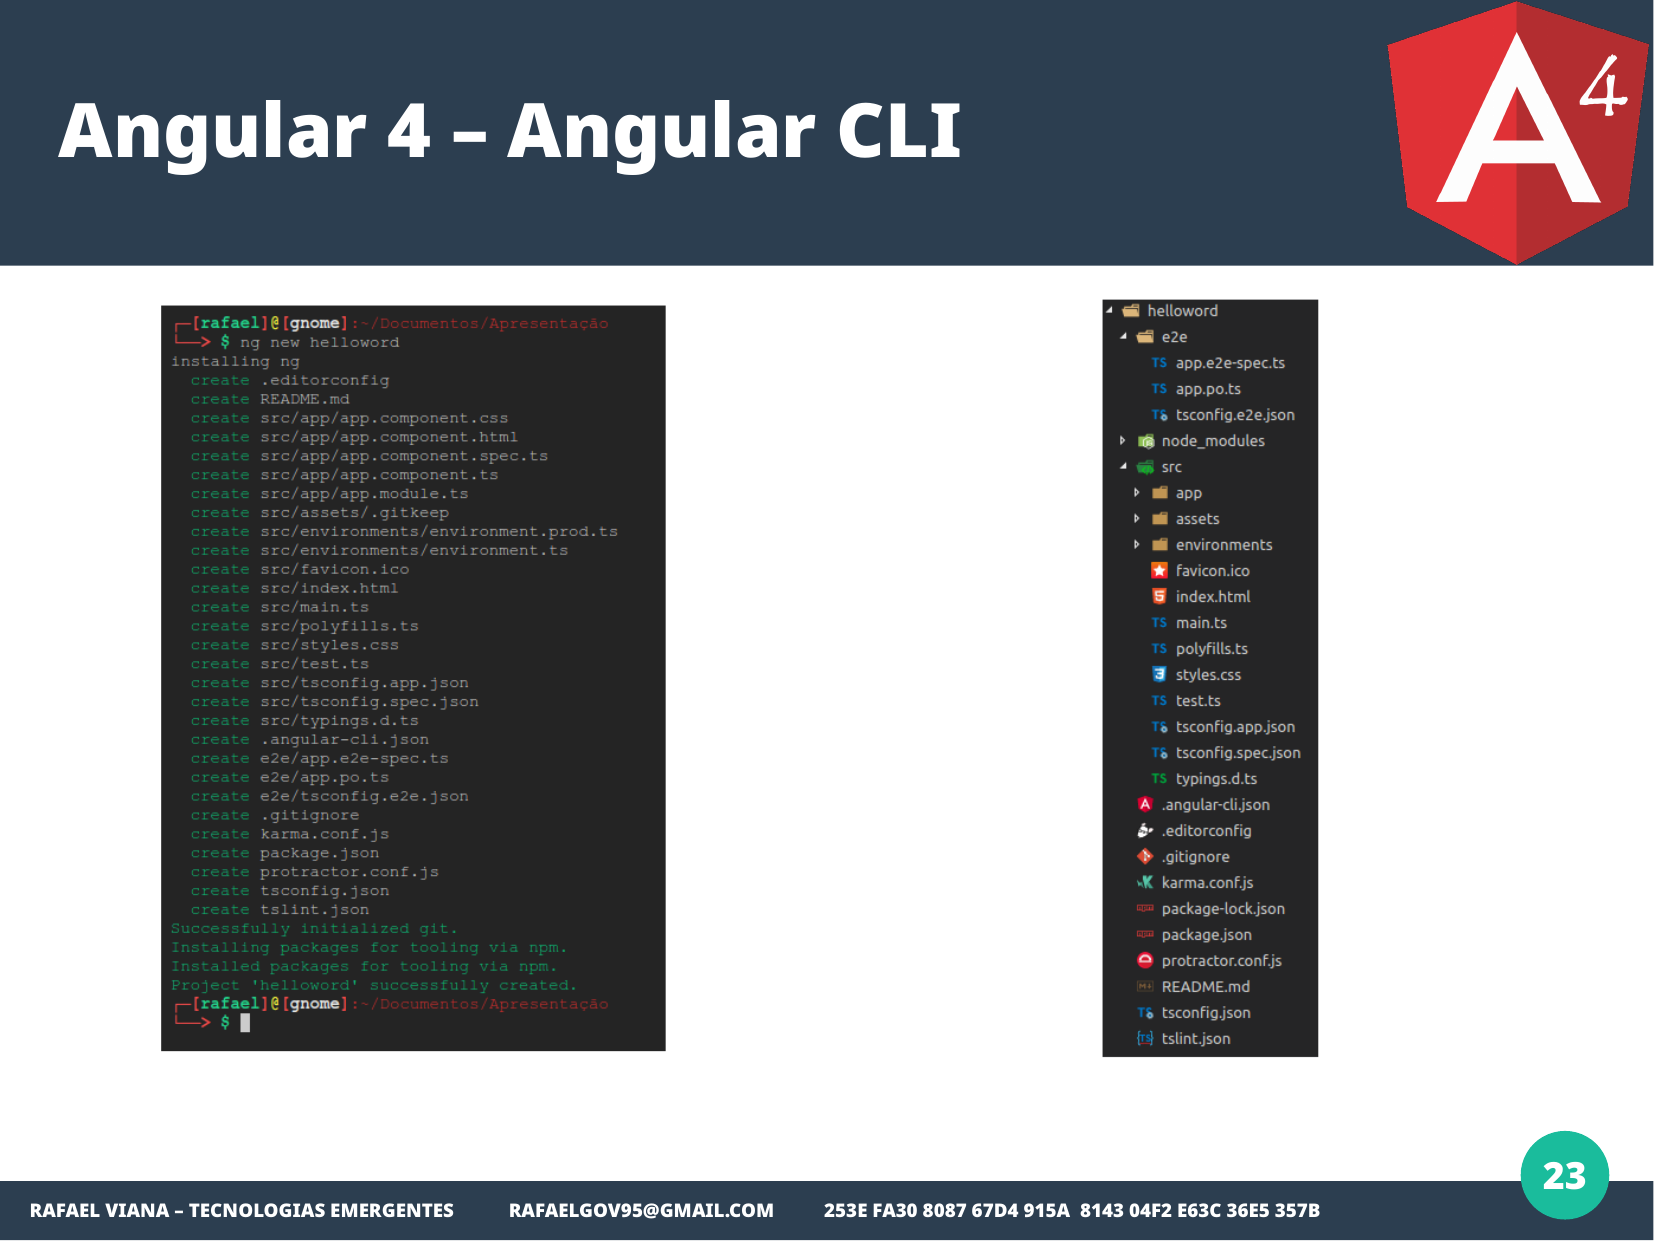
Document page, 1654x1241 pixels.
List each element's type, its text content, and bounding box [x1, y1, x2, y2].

picture [1092, 295, 1329, 1063]
picture [1387, 0, 1654, 266]
text_box RAFAEL VIANA – TECNOLOGIAS EMERGENTES RAFAELGOV95@GMAIL.COM 253E FA30 8087 67D4 915A 8143 04F2 E63C 36E5 357B [29, 1181, 1654, 1241]
picture [147, 295, 680, 1063]
title Angular 4 – Angular CLI [59, 49, 1387, 207]
